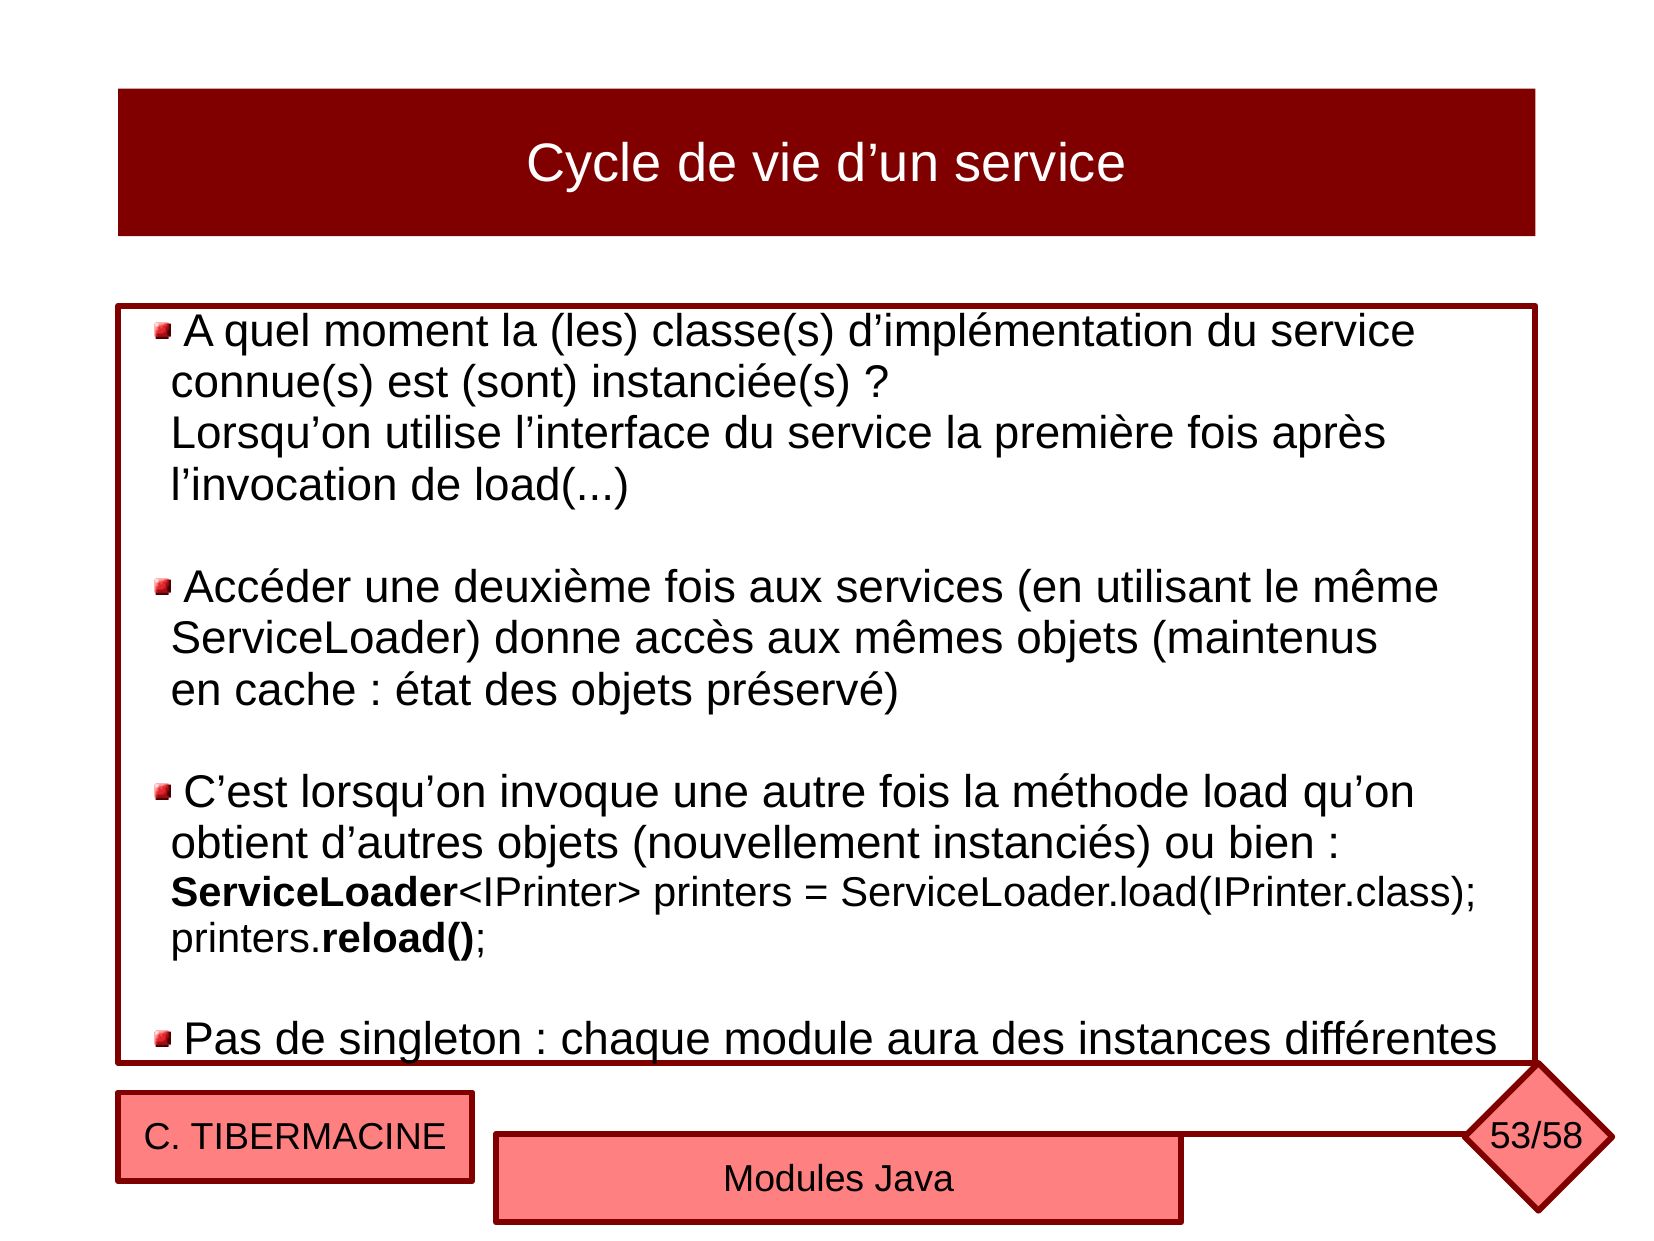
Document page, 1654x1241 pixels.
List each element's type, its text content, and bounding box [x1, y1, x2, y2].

picture [154, 322, 171, 339]
text_box [1491, 1164, 1586, 1211]
picture [154, 578, 171, 595]
text_box [1494, 1062, 1583, 1107]
picture [154, 1030, 171, 1047]
text_box Cycle de vie d’un service [118, 88, 1536, 237]
text_box Modules Java [496, 1133, 1182, 1223]
text_box <numéro>/58 [1475, 1107, 1654, 1164]
text_box [1464, 1126, 1475, 1148]
text_box C. TIBERMACINE [118, 1092, 473, 1182]
text_box A quel moment la (les) classe(s) d’implémentation du service connue(s) est (sont) instanciée(s) ? Lorsqu’on utilise l’interface du service la première fois après l’invocation de load(...) Accéder une deuxième fois aux services (en utilisant le même ServiceLoader) donne accès aux mêmes objets (maintenus en cache : état des objets préservé) C’est lorsqu’on invoque une autre fois la méthode load qu’on obtient d’autres objets (nouvellement instanciés) ou bien : ServiceLoader<IPrinter> printers = ServiceLoader.load(IPrinter.class); printers.reload(); Pas de singleton : chaque module aura des instances différentes [118, 305, 1536, 1063]
picture [154, 783, 171, 800]
